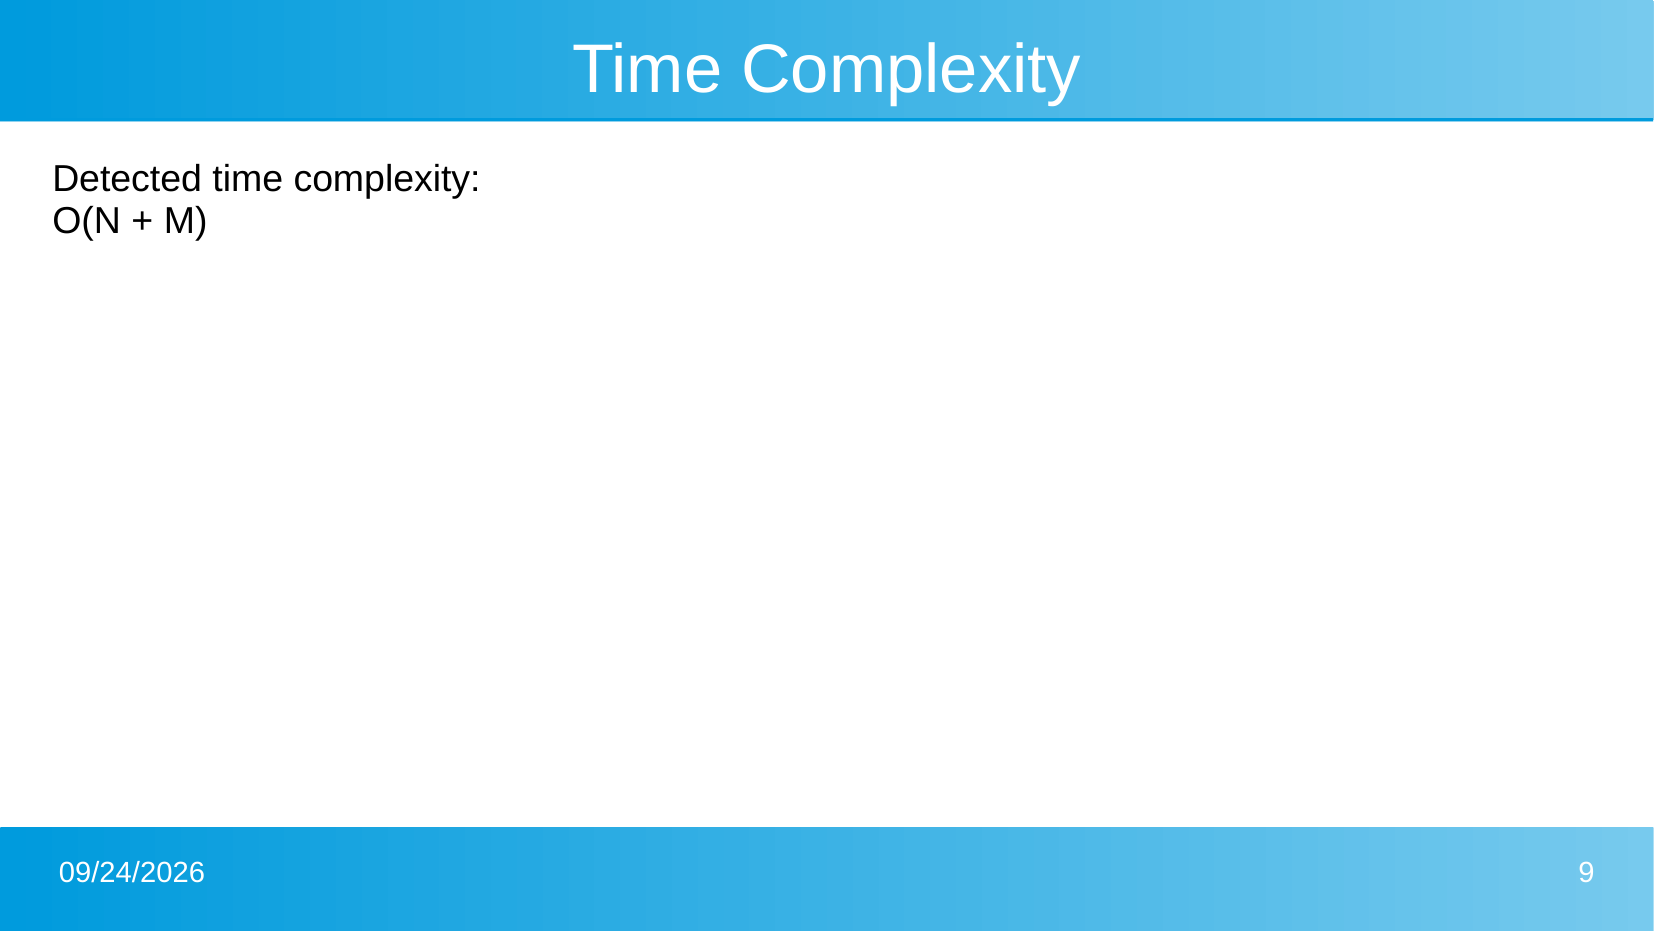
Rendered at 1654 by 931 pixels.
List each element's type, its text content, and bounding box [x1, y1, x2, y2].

text_box Detected time complexity: O(N + M) [37, 150, 601, 413]
title Time Complexity [59, 29, 1595, 108]
